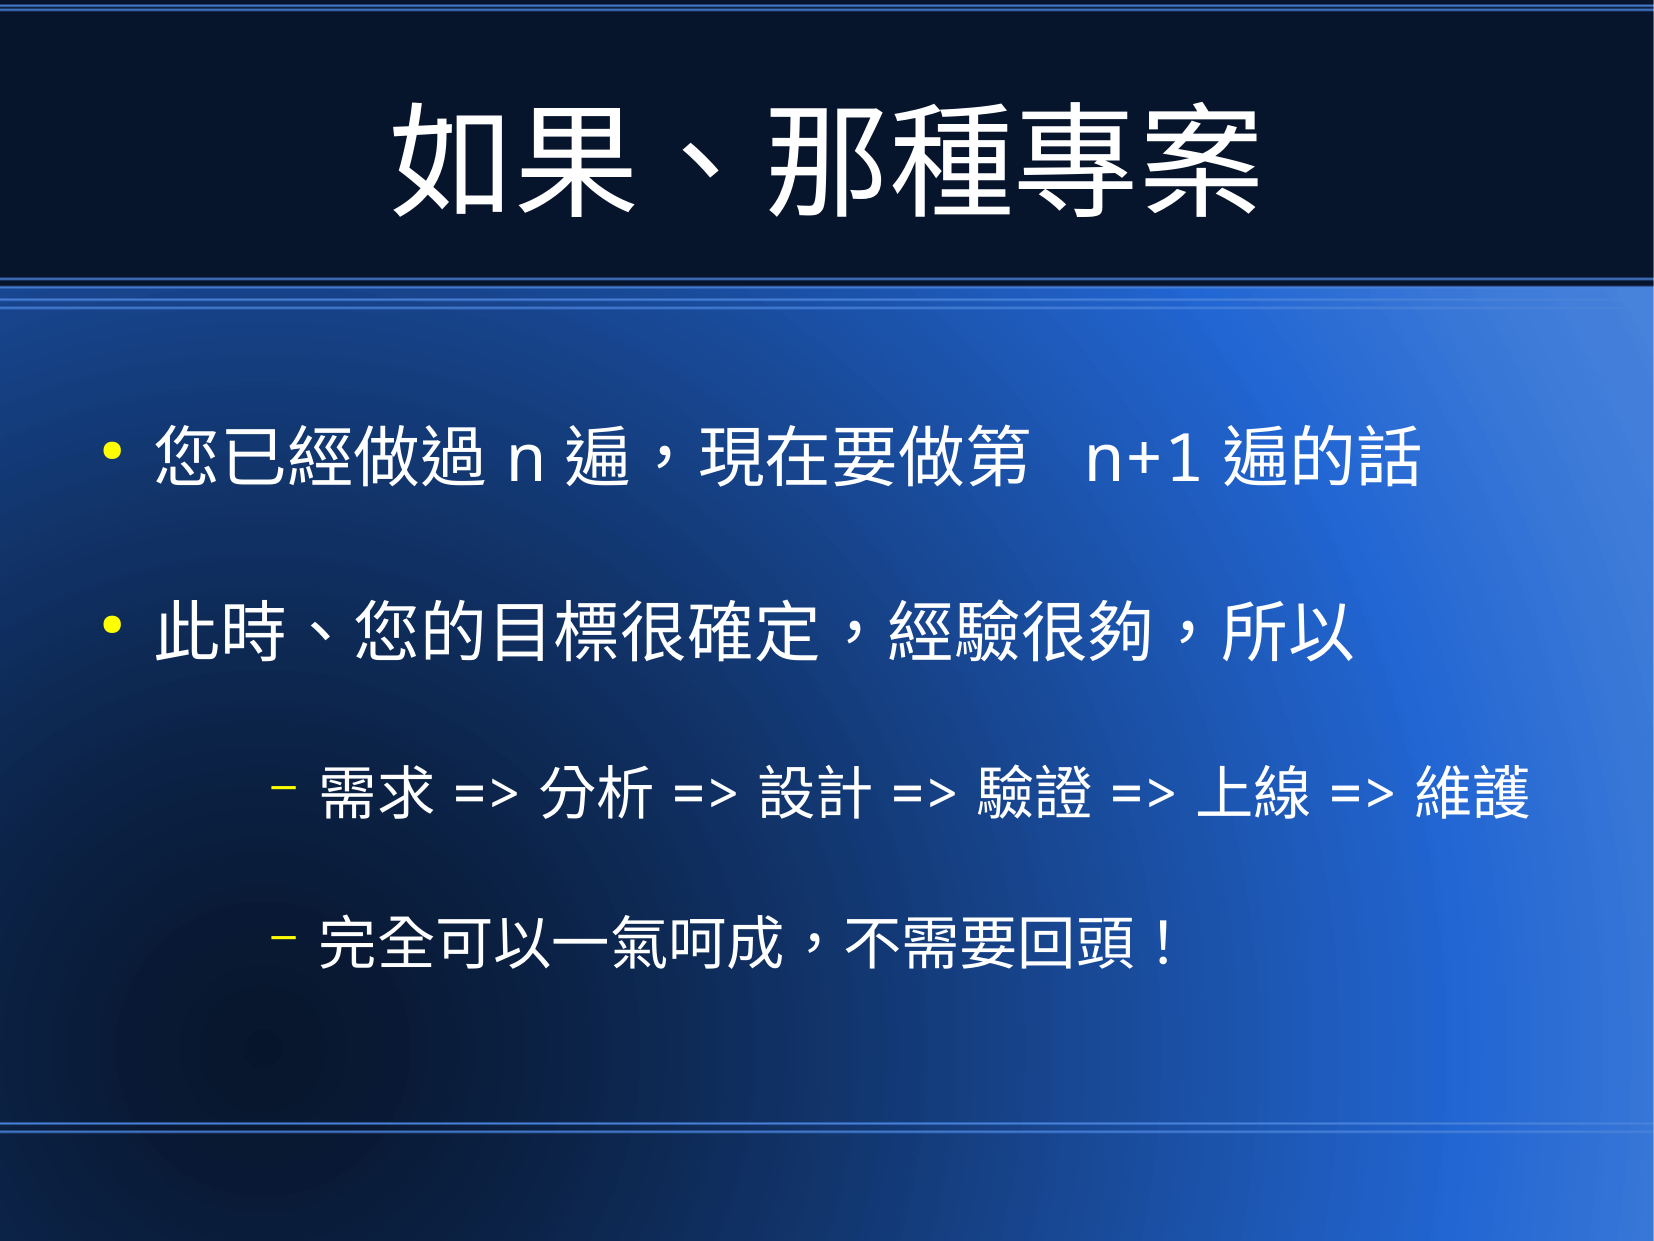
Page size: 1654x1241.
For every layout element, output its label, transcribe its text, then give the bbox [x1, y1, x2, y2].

list 您已經做過n遍，現在要做第 n+1遍的話 此時、您的目標很確定，經驗很夠，所以 需求=>分析=>設計=>驗證=>上線=>維護 完全可以一氣呵成，不需要回頭！ [82, 355, 1571, 1241]
picture [0, 0, 1654, 1241]
title 如果、那種專案 [82, 49, 1571, 257]
